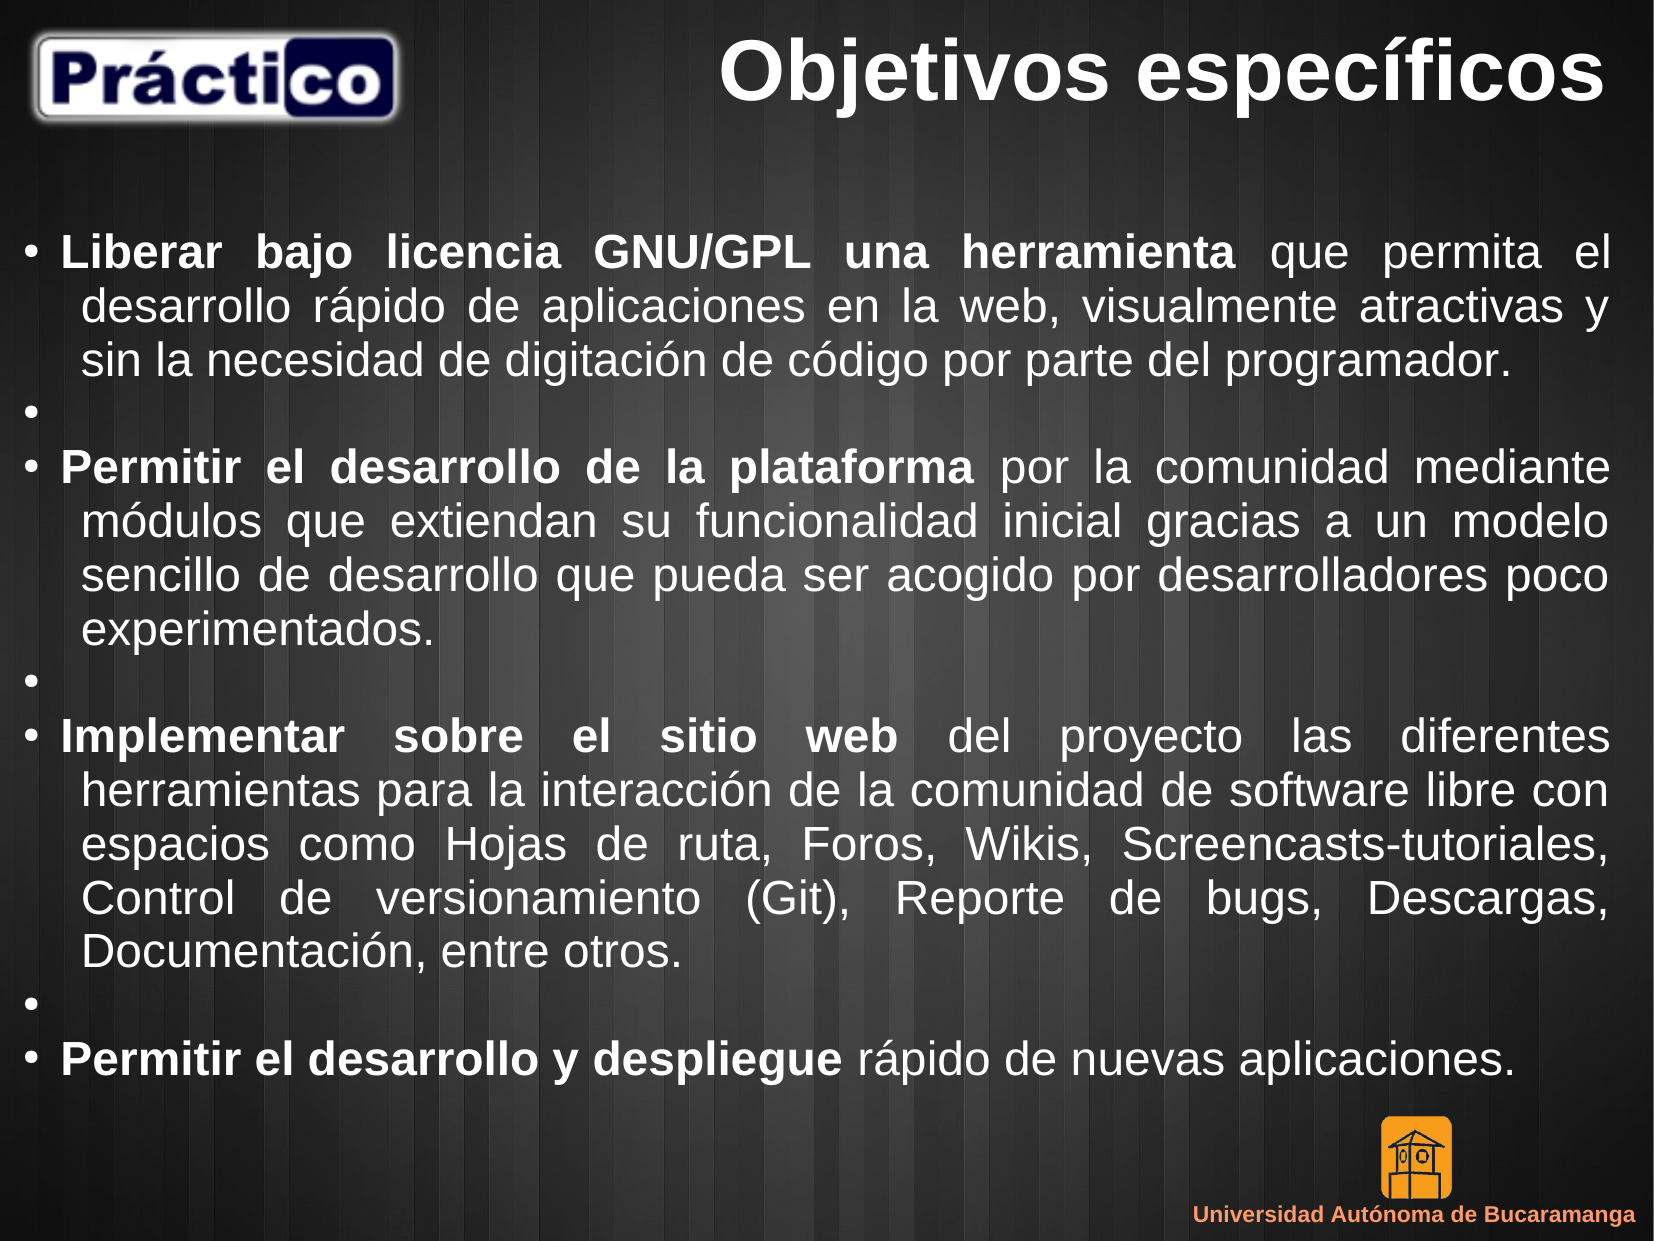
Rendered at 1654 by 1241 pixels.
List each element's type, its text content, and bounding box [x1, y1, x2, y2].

text_box Universidad Autónoma de Bucaramanga [1192, 1173, 1654, 1241]
title Objetivos específicos [466, 17, 1607, 125]
picture [0, 0, 1654, 1241]
subtitle Liberar bajo licencia GNU/GPL una herramienta que permita el desarrollo rápido de aplicaciones en la web, visualmente atractivas y sin la necesidad de digitación de código por parte del programador. Permitir el desarrollo de la plataforma por la comunidad mediante módulos que extiendan su funcionalidad inicial gracias a un modelo sencillo de desarrollo que pueda ser acogido por desarrolladores poco experimentados. Implementar sobre el sitio web del proyecto las diferentes herramientas para la interacción de la comunidad de software libre con espacios como Hojas de ruta, Foros, Wikis, Screencasts-tutoriales, Control de versionamiento (Git), Reporte de bugs, Descargas, Documentación, entre otros. Permitir el desarrollo y despliegue rápido de nuevas aplicaciones. [5, 194, 1613, 1117]
